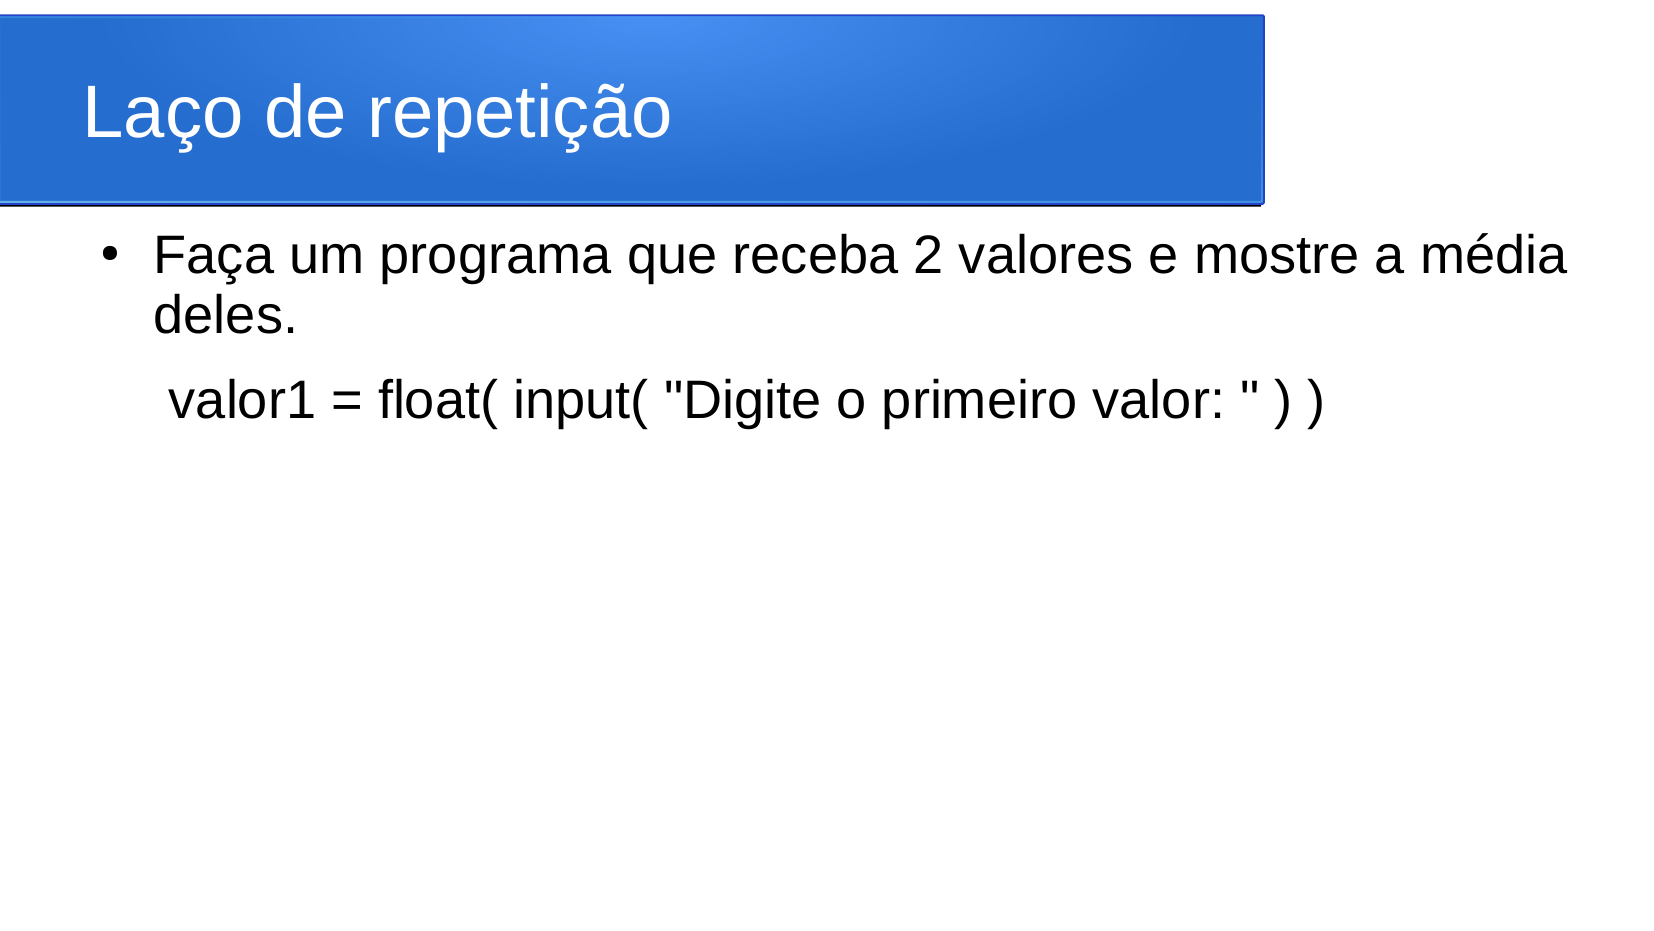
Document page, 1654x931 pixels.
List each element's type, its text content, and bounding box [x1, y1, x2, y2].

list Faça um programa que receba 2 valores e mostre a média deles. valor1 = float( input( "Digite o primeiro valor: " ) ) [82, 224, 1571, 764]
title Laço de repetição [82, 35, 1235, 189]
